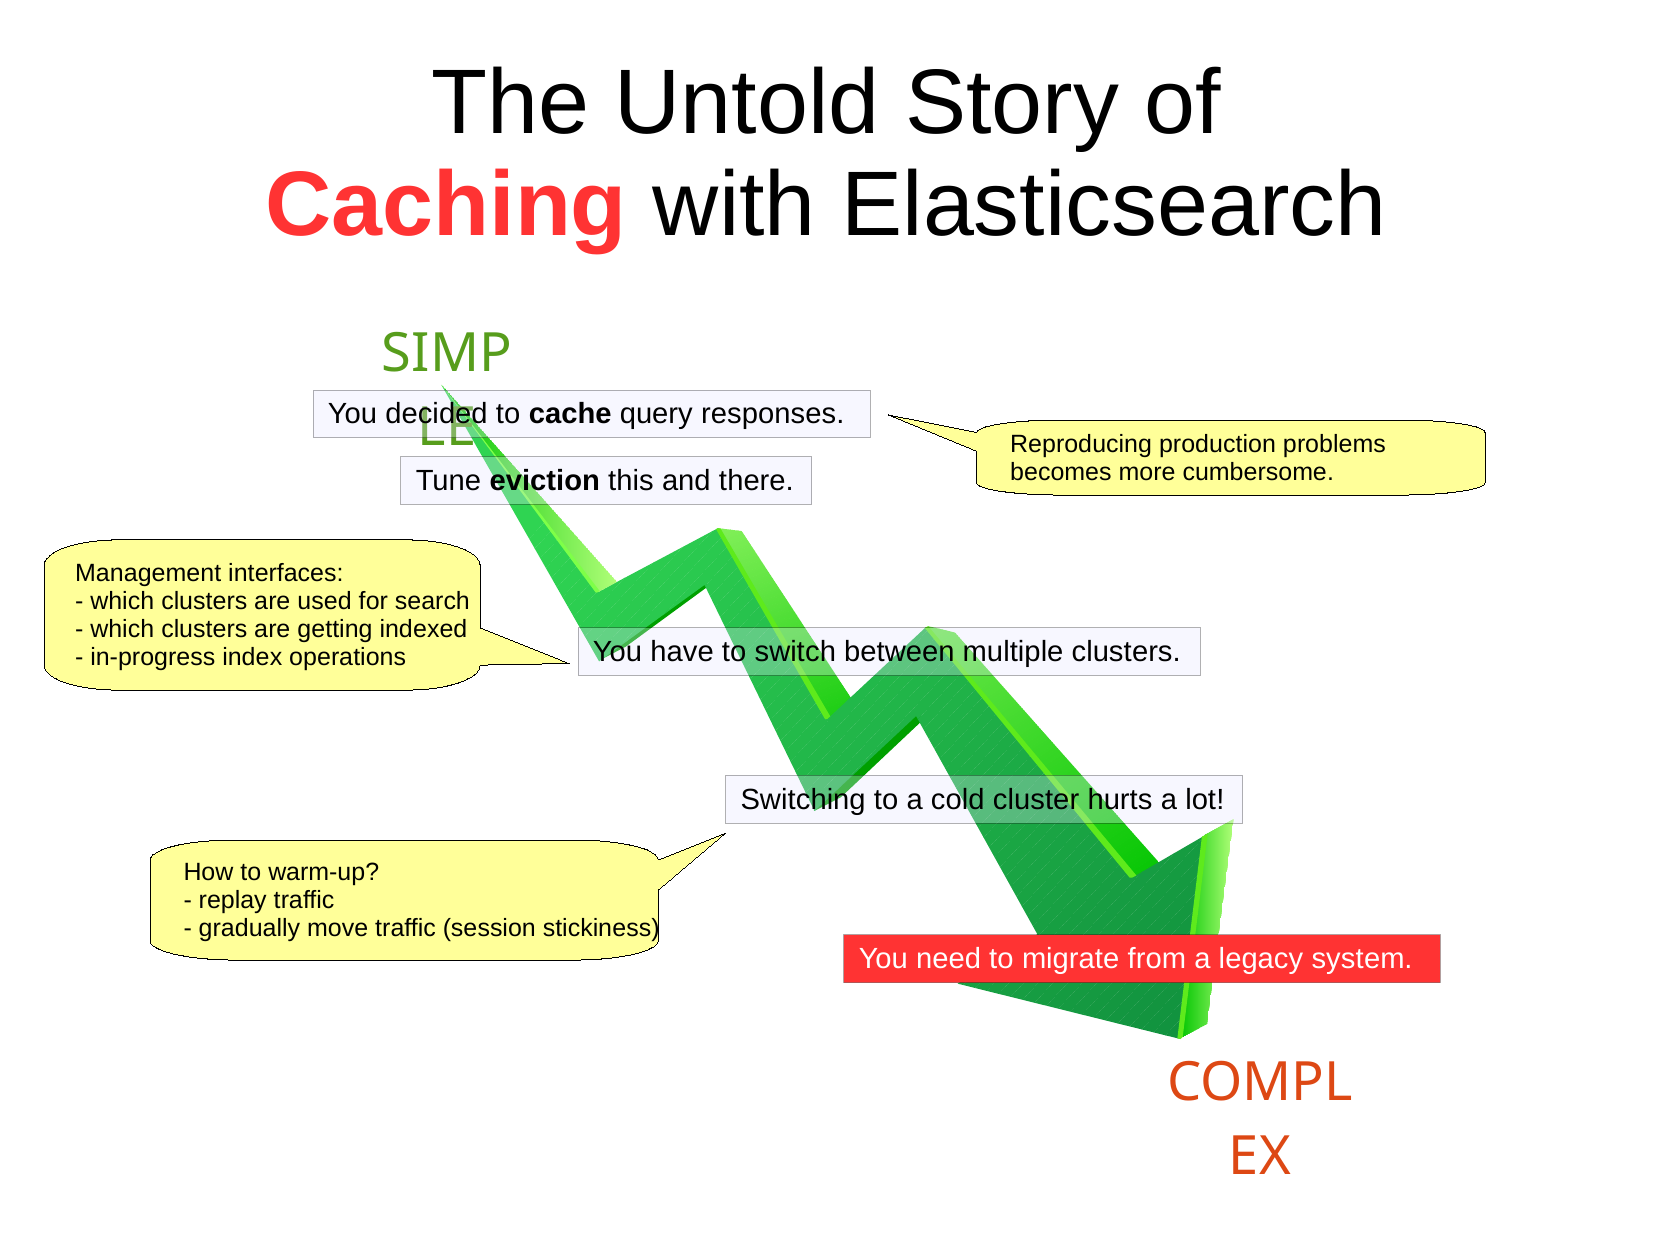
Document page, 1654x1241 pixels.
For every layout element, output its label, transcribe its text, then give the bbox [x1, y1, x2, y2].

title The Untold Story of Caching with Elasticsearch [82, 49, 1571, 257]
text_box You have to switch between multiple clusters. [578, 627, 1201, 676]
text_box SIMPLE [354, 305, 541, 390]
text_box Tune eviction this and there. [400, 456, 812, 505]
text_box How to warm-up? - replay traffic - gradually move traffic (session stickiness) [150, 833, 726, 961]
text_box You need to migrate from a legacy system. [843, 934, 1441, 983]
text_box Reproducing production problems becomes more cumbersome. [888, 414, 1486, 496]
text_box Management interfaces: - which clusters are used for search - which clusters are getting indexed - in-progress index operations [44, 539, 570, 691]
picture [420, 357, 1249, 1062]
text_box Switching to a cold cluster hurts a lot! [725, 775, 1243, 824]
text_box COMPLEX [1140, 1035, 1381, 1129]
text_box You decided to cache query responses. [313, 390, 871, 438]
